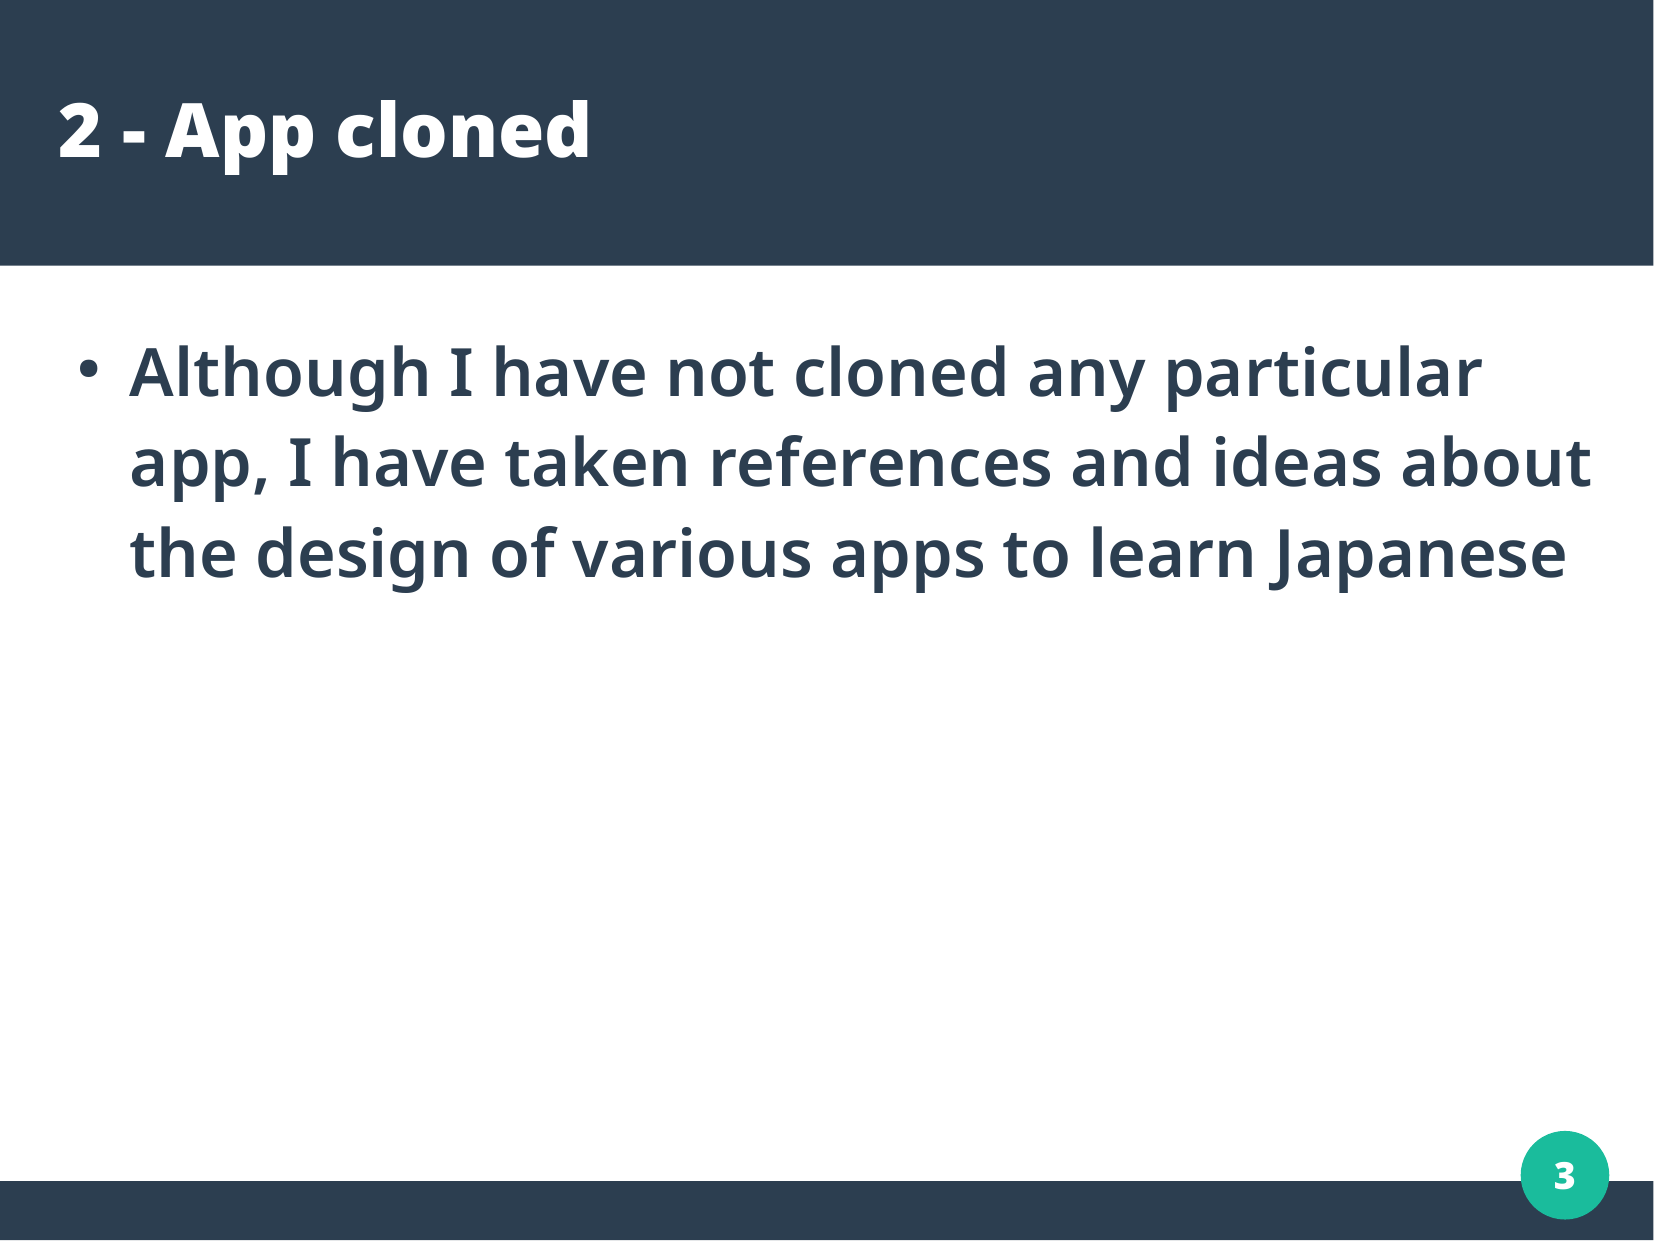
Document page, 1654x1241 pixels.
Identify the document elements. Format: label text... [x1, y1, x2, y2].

list Although I have not cloned any particular app, I have taken references and ideas about the design of various apps to learn Japanese [59, 324, 1595, 1152]
title 2 - App cloned [59, 49, 1595, 207]
